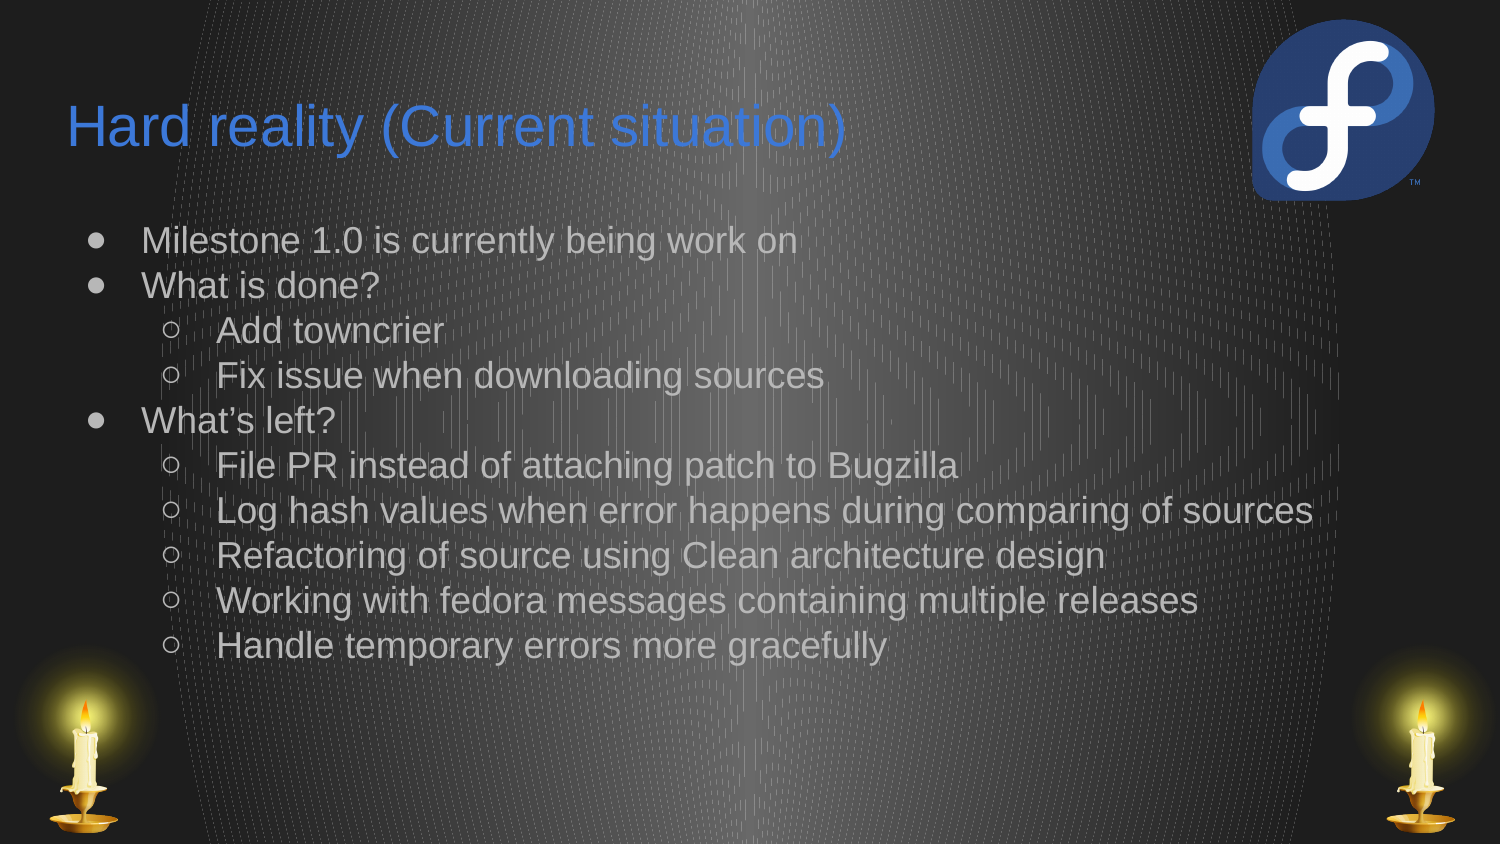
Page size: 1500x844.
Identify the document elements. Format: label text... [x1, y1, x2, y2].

picture [1252, 19, 1435, 201]
picture [10, 640, 163, 835]
text_box Milestone 1.0 is currently being work on What is done? Add towncrier Fix issue when downloading sources What’s left? File PR instead of attaching patch to Bugzilla Log hash values when error happens during comparing of sources Refactoring of source using Clean architecture design Working with fedora messages containing multiple releases Handle temporary errors more gracefully [51, 200, 1434, 796]
title Hard reality (Current situation) [51, 72, 1252, 167]
picture [1347, 640, 1500, 835]
